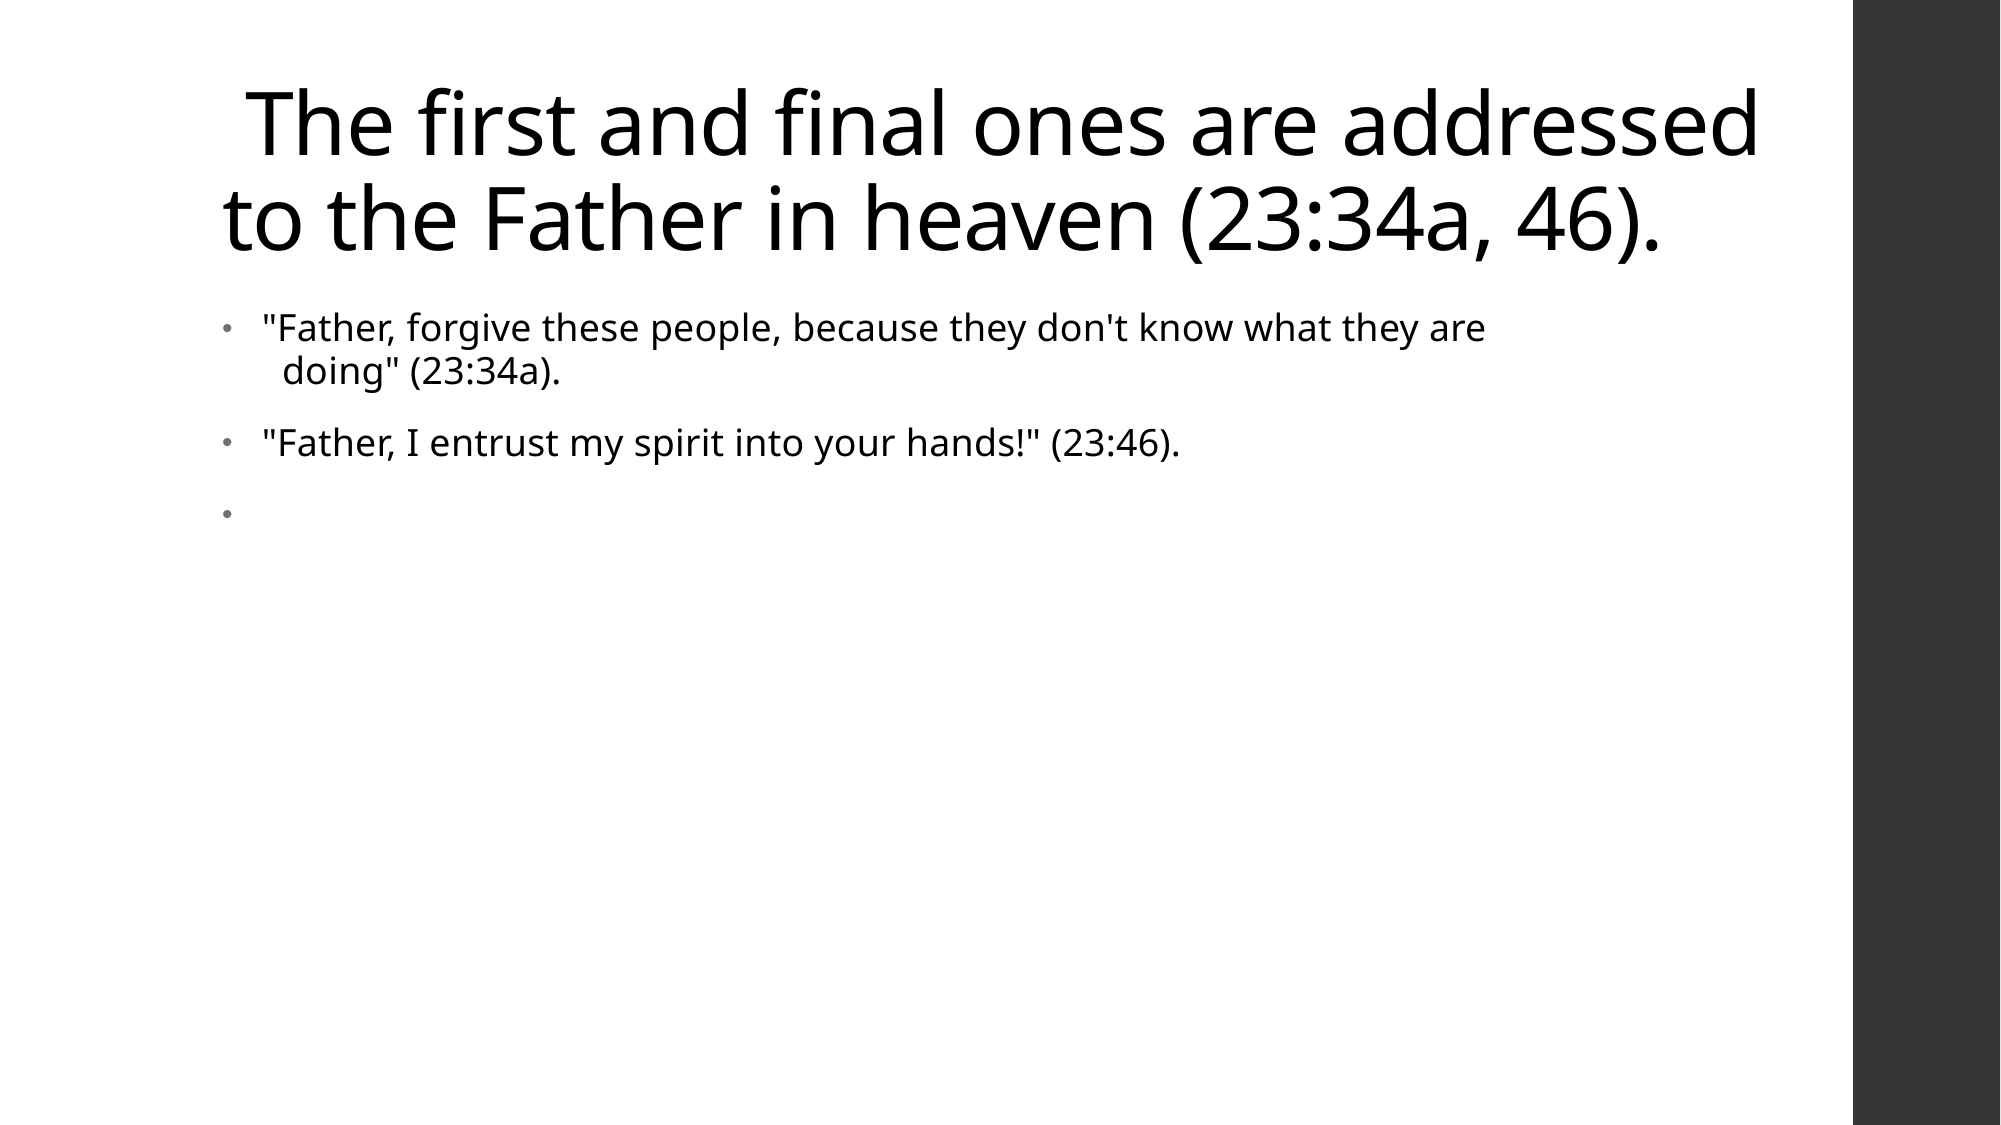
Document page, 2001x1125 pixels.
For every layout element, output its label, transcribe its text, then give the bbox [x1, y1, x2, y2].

title The first and final ones are addressed to the Father in heaven (23:34a, 46). [206, 60, 1797, 278]
list "Father, forgive these people, because they don't know what they are doing" (23:34a). "Father, I entrust my spirit into your hands!" (23:46). [206, 299, 1617, 1014]
